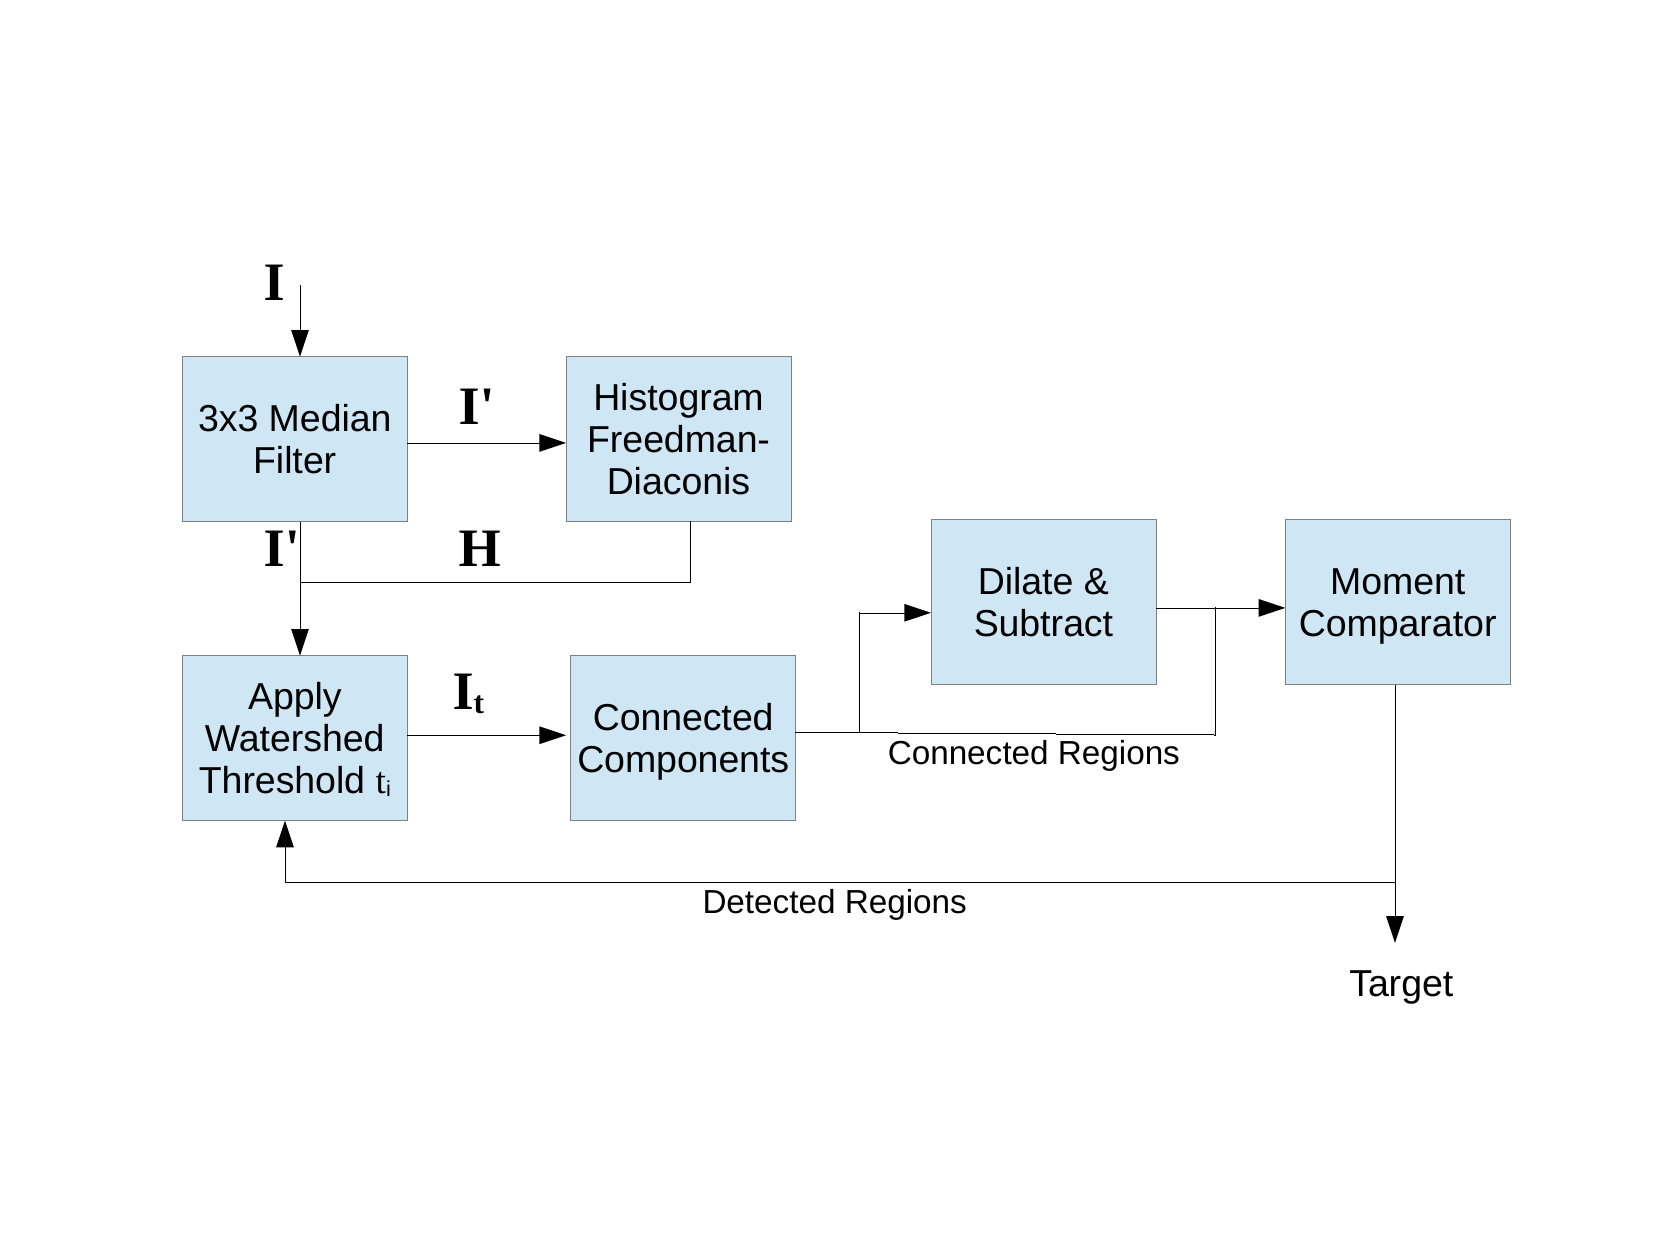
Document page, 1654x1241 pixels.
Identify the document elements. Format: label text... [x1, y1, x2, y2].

text_box Moment Comparator [1285, 519, 1511, 685]
text_box H [443, 510, 538, 586]
text_box Connected Regions [873, 726, 1279, 779]
text_box Detected Regions [687, 876, 1018, 929]
text_box 3x3 Median Filter [182, 356, 408, 522]
text_box I' [443, 369, 538, 444]
text_box Connected Components [570, 655, 796, 821]
text_box I' [248, 511, 343, 586]
text_box Histogram Freedman- Diaconis [566, 356, 792, 522]
text_box I [248, 245, 343, 321]
text_box Apply Watershed Threshold ti [182, 655, 408, 821]
text_box Target [1334, 955, 1501, 1012]
text_box Dilate & Subtract [931, 519, 1157, 685]
text_box It [437, 654, 532, 747]
